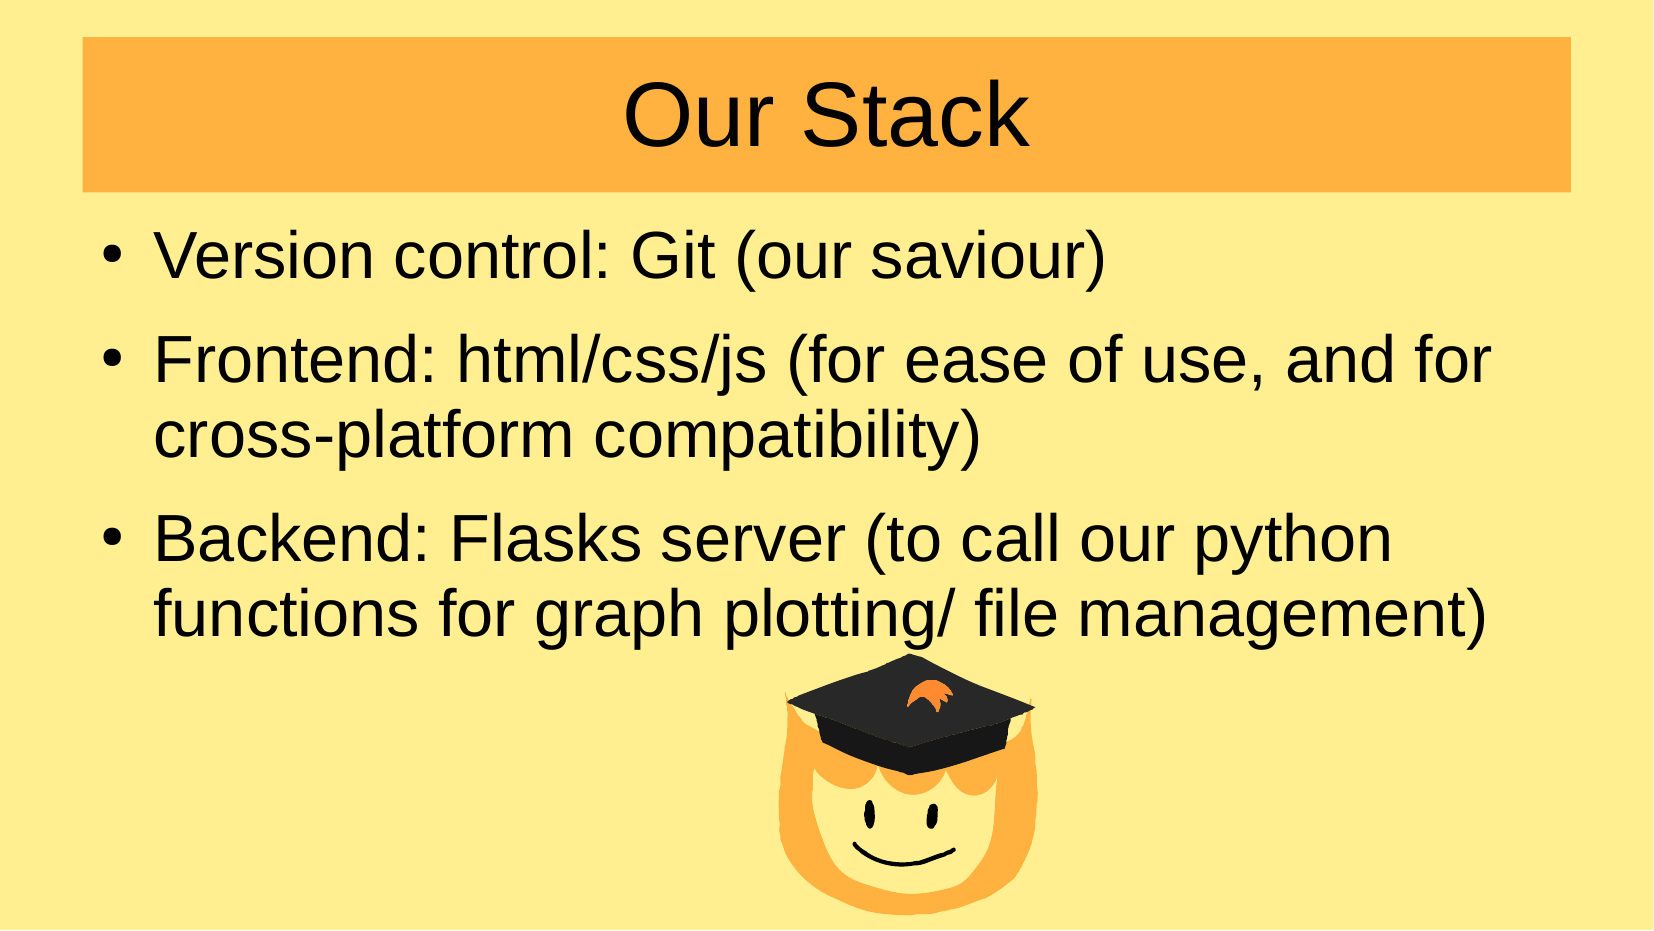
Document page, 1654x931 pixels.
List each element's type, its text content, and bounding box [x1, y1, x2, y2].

list Version control: Git (our saviour) Frontend: html/css/js (for ease of use, and for cross-platform compatibility) Backend: Flasks server (to call our python functions for graph plotting/ file management) [82, 217, 1603, 795]
picture [755, 636, 1063, 931]
title Our Stack [82, 37, 1571, 193]
